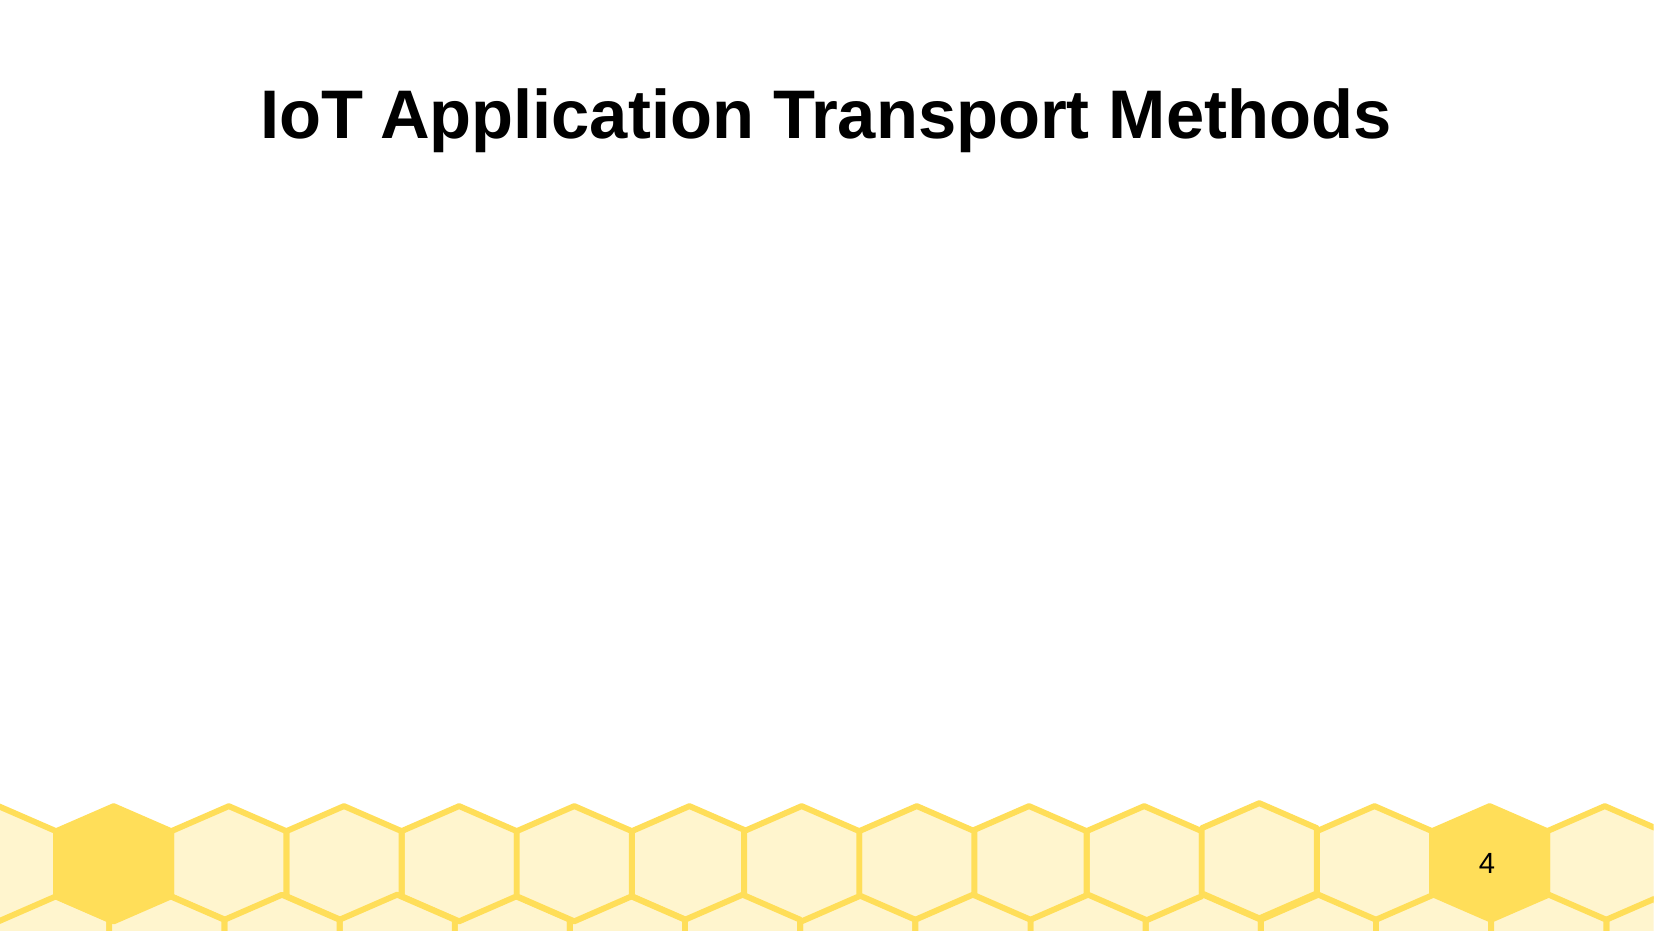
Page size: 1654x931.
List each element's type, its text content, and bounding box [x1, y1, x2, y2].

title IoT Application Transport Methods [82, 37, 1571, 193]
